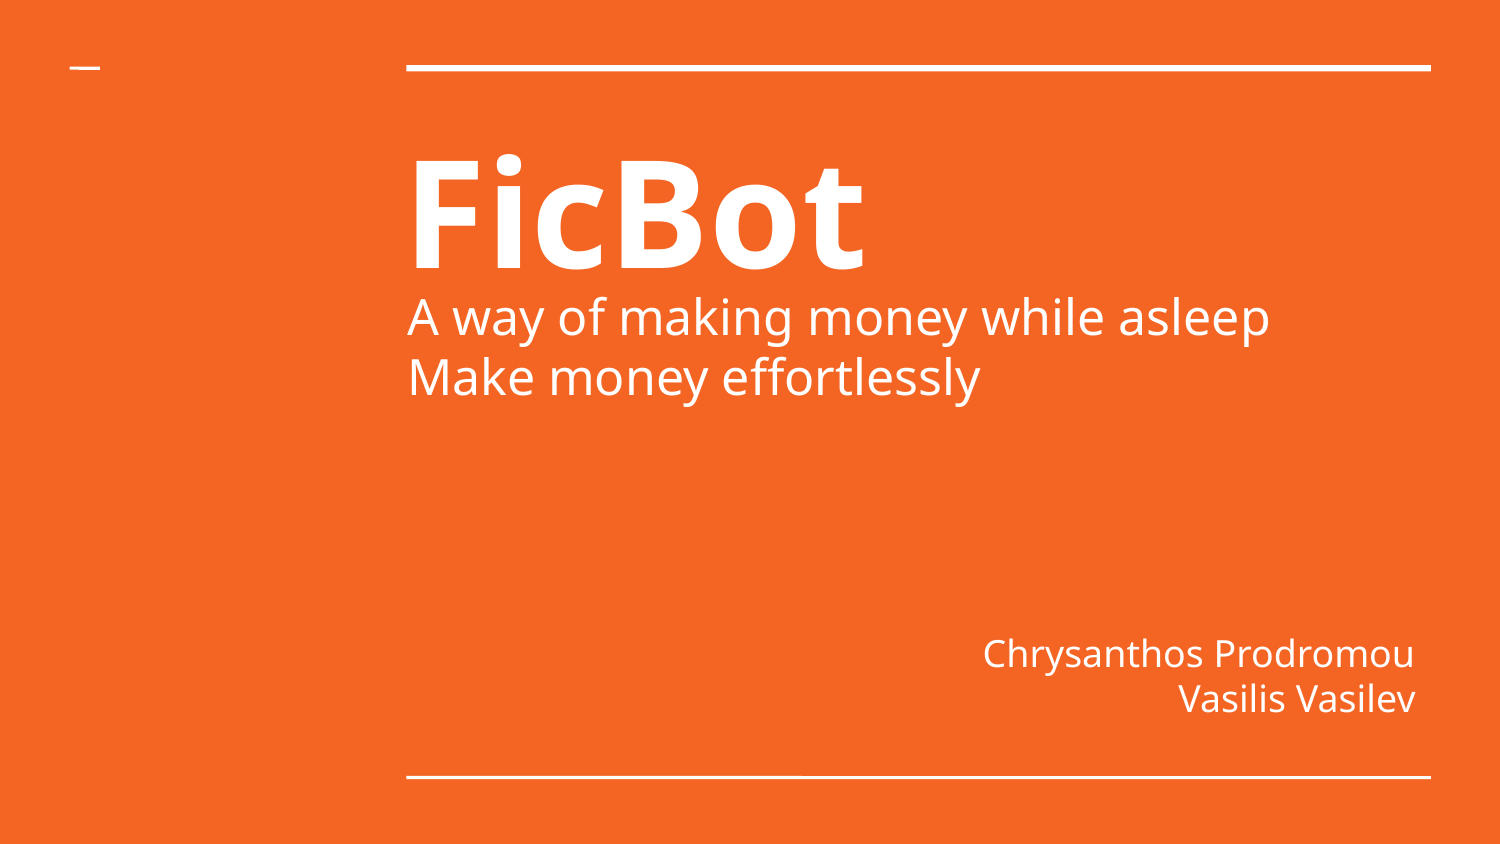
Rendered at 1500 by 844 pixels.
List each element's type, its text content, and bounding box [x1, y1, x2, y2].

title FicBot [389, 103, 1428, 357]
subtitle A way of making money while asleep Make money effortlessly Chrysanthos Prodromou Vasilis Vasilev [392, 531, 1431, 735]
